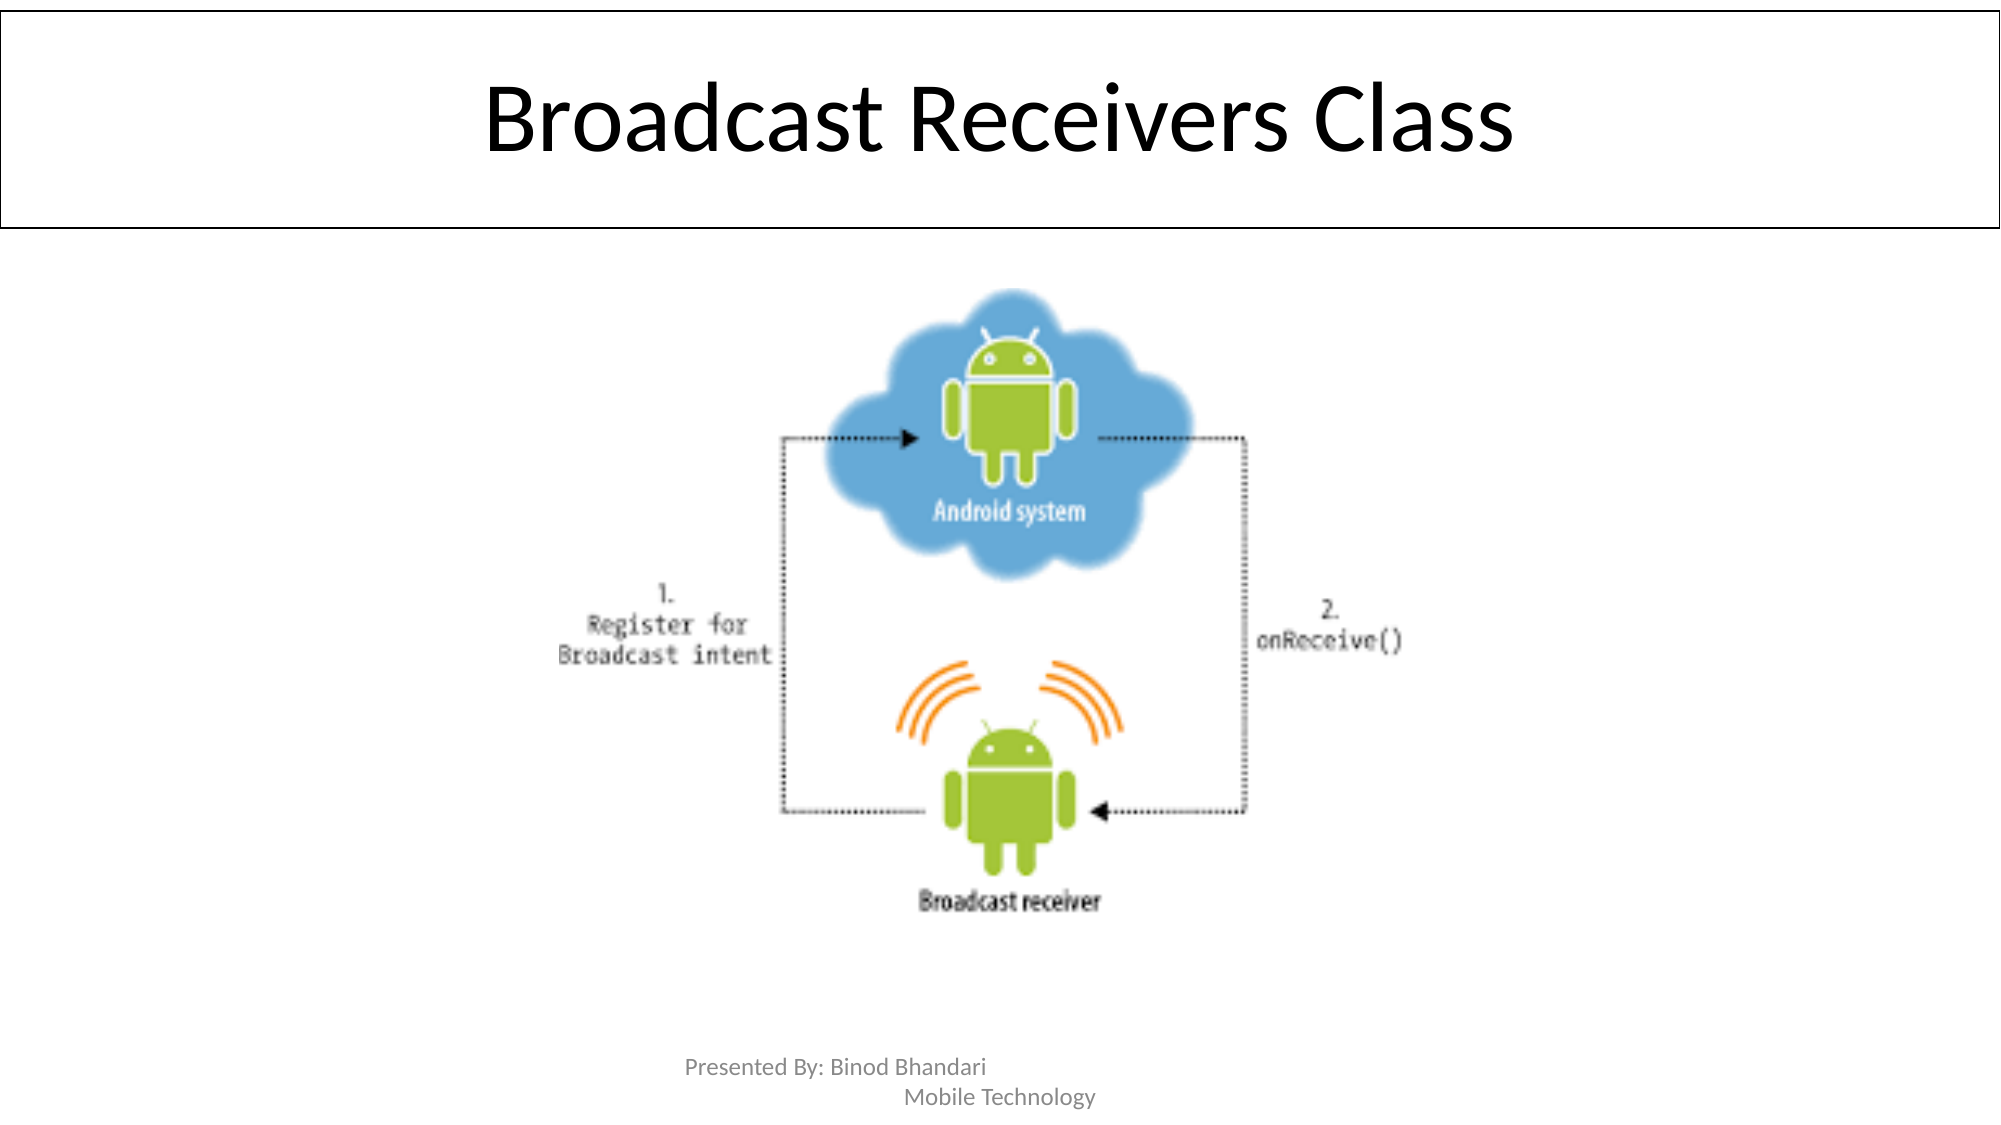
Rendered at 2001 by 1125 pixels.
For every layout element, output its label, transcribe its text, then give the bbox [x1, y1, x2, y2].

title Broadcast Receivers Class [0, 10, 2000, 229]
picture [559, 288, 1405, 919]
text_box Presented By: Binod Bhandari Mobile Technology [662, 1042, 1338, 1103]
